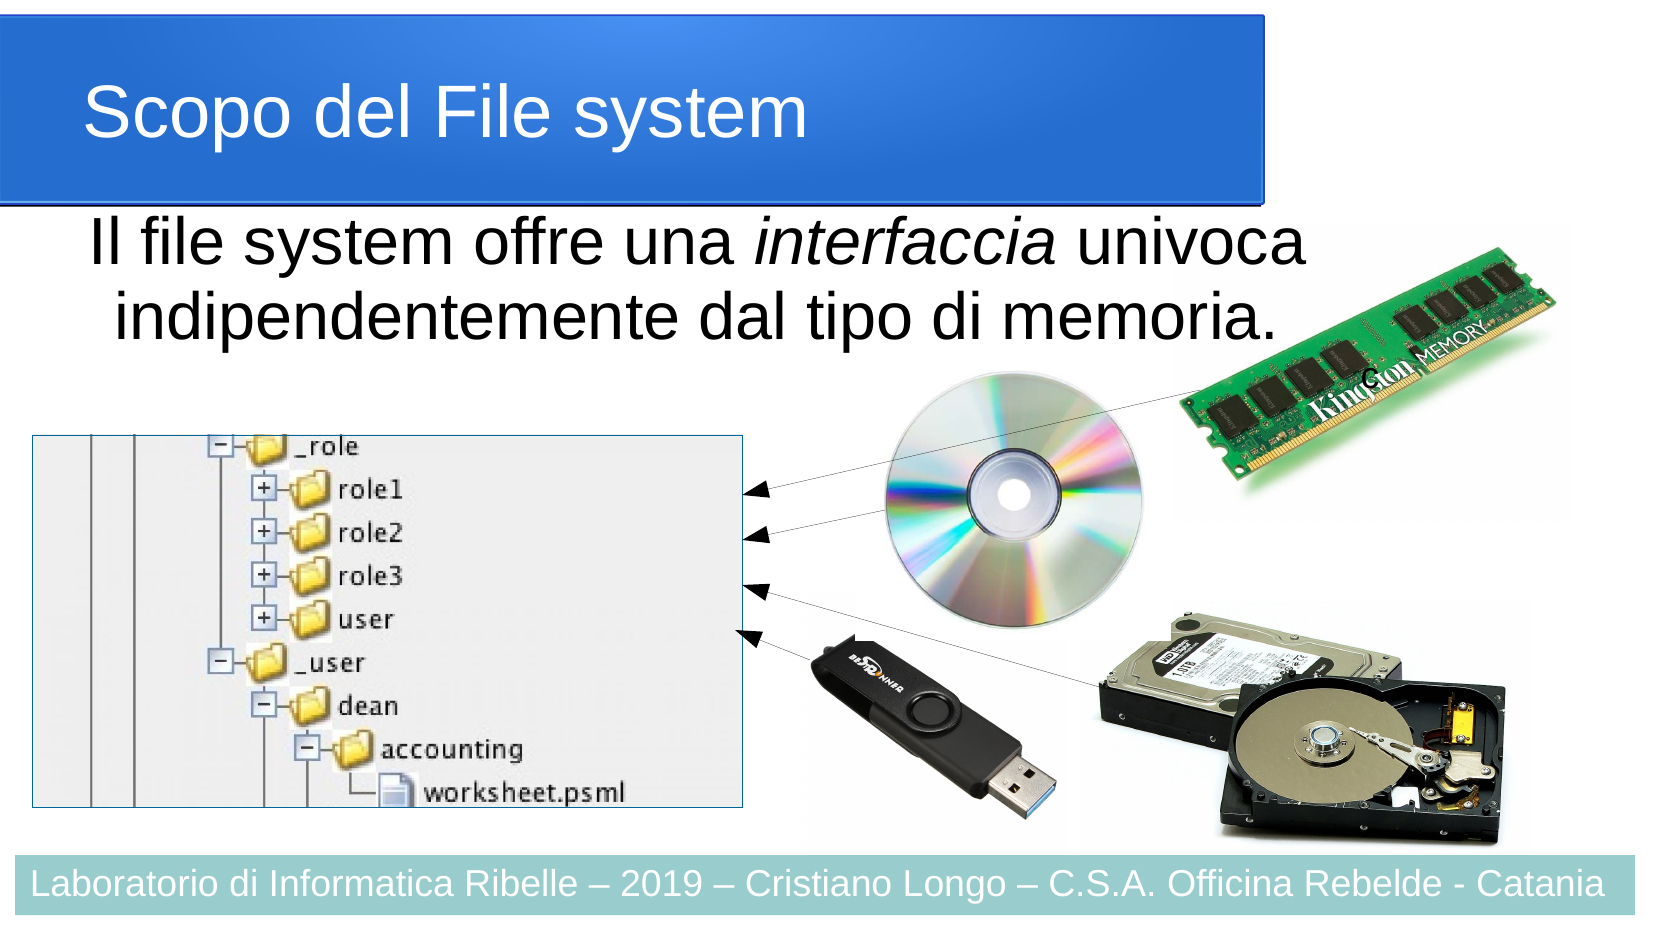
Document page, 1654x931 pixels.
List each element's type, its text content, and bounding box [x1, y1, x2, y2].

picture [801, 603, 1066, 856]
subtitle Il file system offre una interfaccia univoca indipendentemente dal tipo di memoria. [0, 198, 1411, 361]
picture [34, 437, 741, 806]
text_box Laboratorio di Informatica Ribelle – 2019 – Cristiano Longo – C.S.A. Officina Rebelde - Catania [15, 855, 1636, 916]
title Scopo del File system [82, 35, 1235, 189]
picture [801, 224, 1570, 856]
